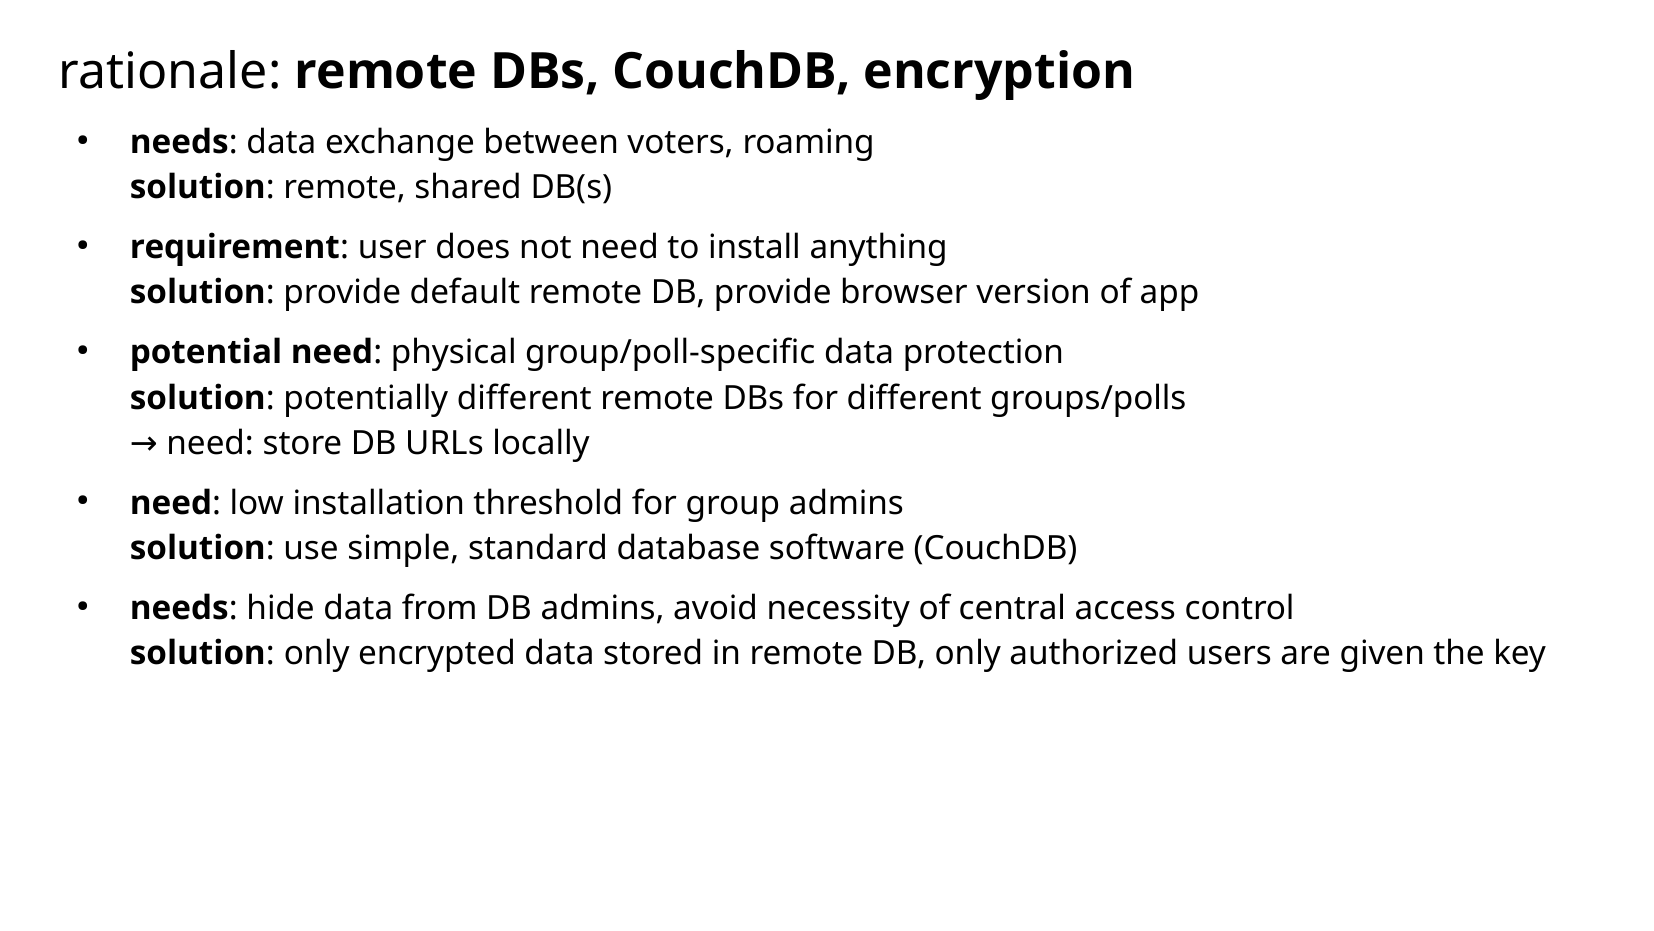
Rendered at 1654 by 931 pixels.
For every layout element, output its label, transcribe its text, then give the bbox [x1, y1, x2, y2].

list needs: data exchange between voters, roaming solution: remote, shared DB(s) requirement: user does not need to install anything solution: provide default remote DB, provide browser version of app potential need: physical group/poll-specific data protection solution: potentially different remote DBs for different groups/polls → need: store DB URLs locally need: low installation threshold for group admins solution: use simple, standard database software (CouchDB) needs: hide data from DB admins, avoid necessity of central access control solution: only encrypted data stored in remote DB, only authorized users are given the key [59, 118, 1595, 857]
title rationale: remote DBs, CouchDB, encryption [59, 37, 1595, 101]
